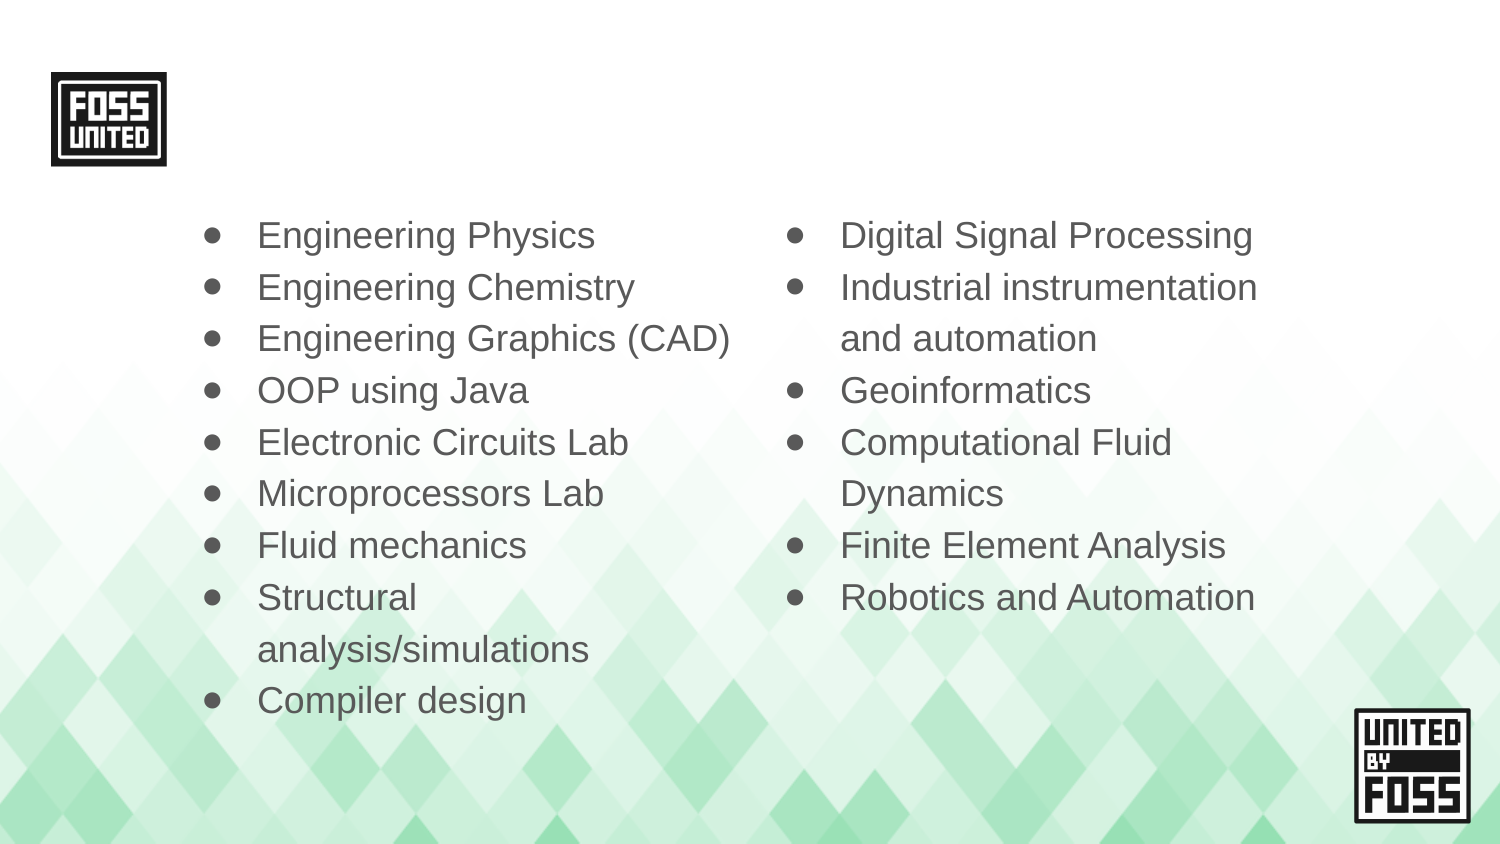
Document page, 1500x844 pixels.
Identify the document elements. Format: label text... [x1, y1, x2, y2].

list Digital Signal Processing Industrial instrumentation and automation Geoinformatics Computational Fluid Dynamics Finite Element Analysis Robotics and Automation [750, 189, 1333, 775]
picture [0, 0, 1500, 844]
list Engineering Physics Engineering Chemistry Engineering Graphics (CAD) OOP using Java Electronic Circuits Lab Microprocessors Lab Fluid mechanics Structural analysis/simulations Compiler design [167, 189, 750, 775]
